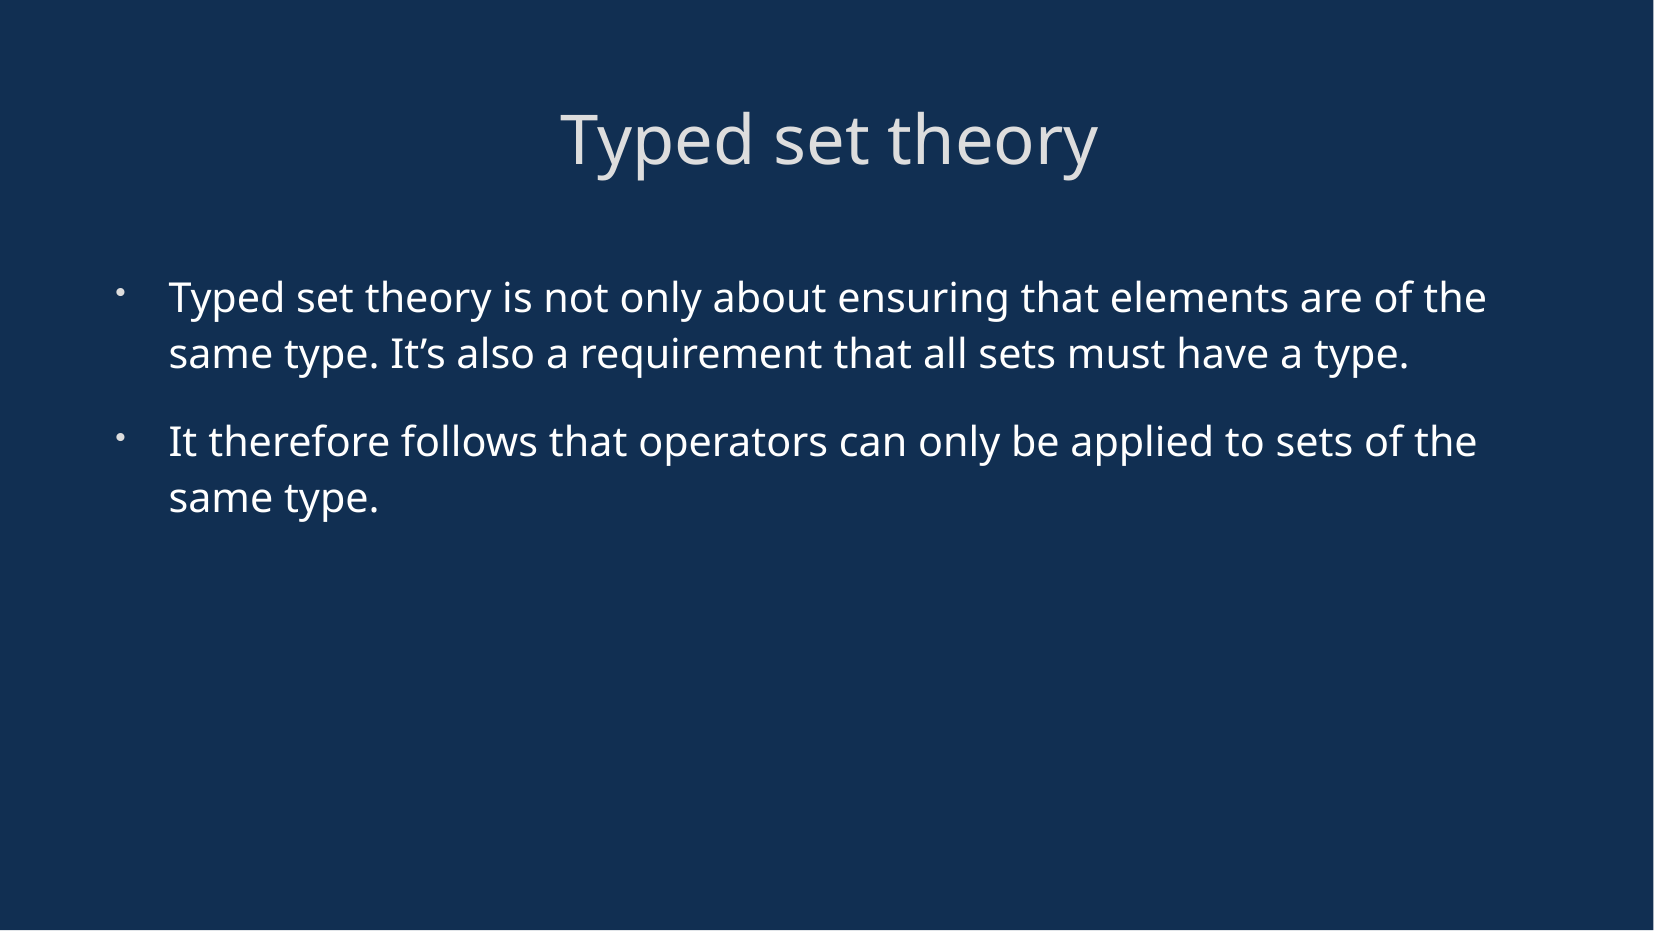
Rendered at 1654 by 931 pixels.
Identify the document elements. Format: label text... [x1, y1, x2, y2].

title Typed set theory [97, 56, 1563, 220]
list Typed set theory is not only about ensuring that elements are of the same type. It’s also a requirement that all sets must have a type. It therefore follows that operators can only be applied to sets of the same type. [97, 268, 1563, 806]
